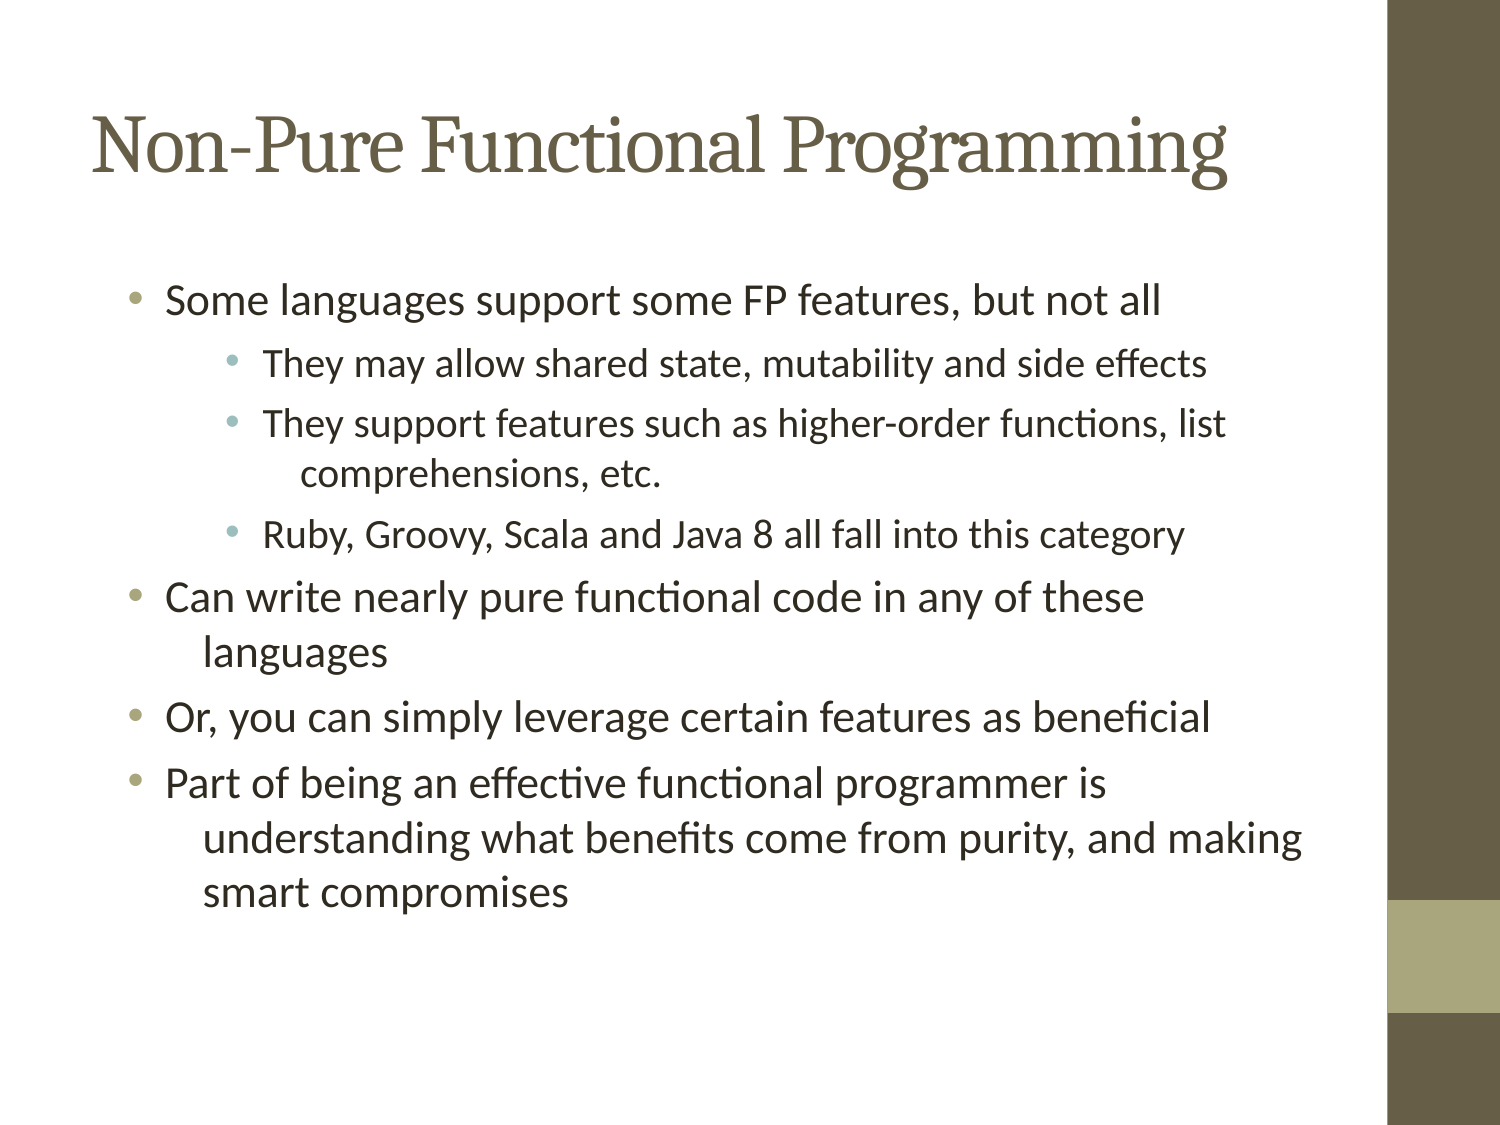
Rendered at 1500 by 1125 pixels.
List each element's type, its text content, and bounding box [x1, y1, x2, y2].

title Non-Pure Functional Programming [75, 45, 1326, 233]
list Some languages support some FP features, but not all They may allow shared state, mutability and side effects They support features such as higher-order functions, list comprehensions, etc. Ruby, Groovy, Scala and Java 8 all fall into this category Can write nearly pure functional code in any of these languages Or, you can simply leverage certain features as beneficial Part of being an effective functional programmer is understanding what benefits come from purity, and making smart compromises [75, 262, 1326, 1051]
